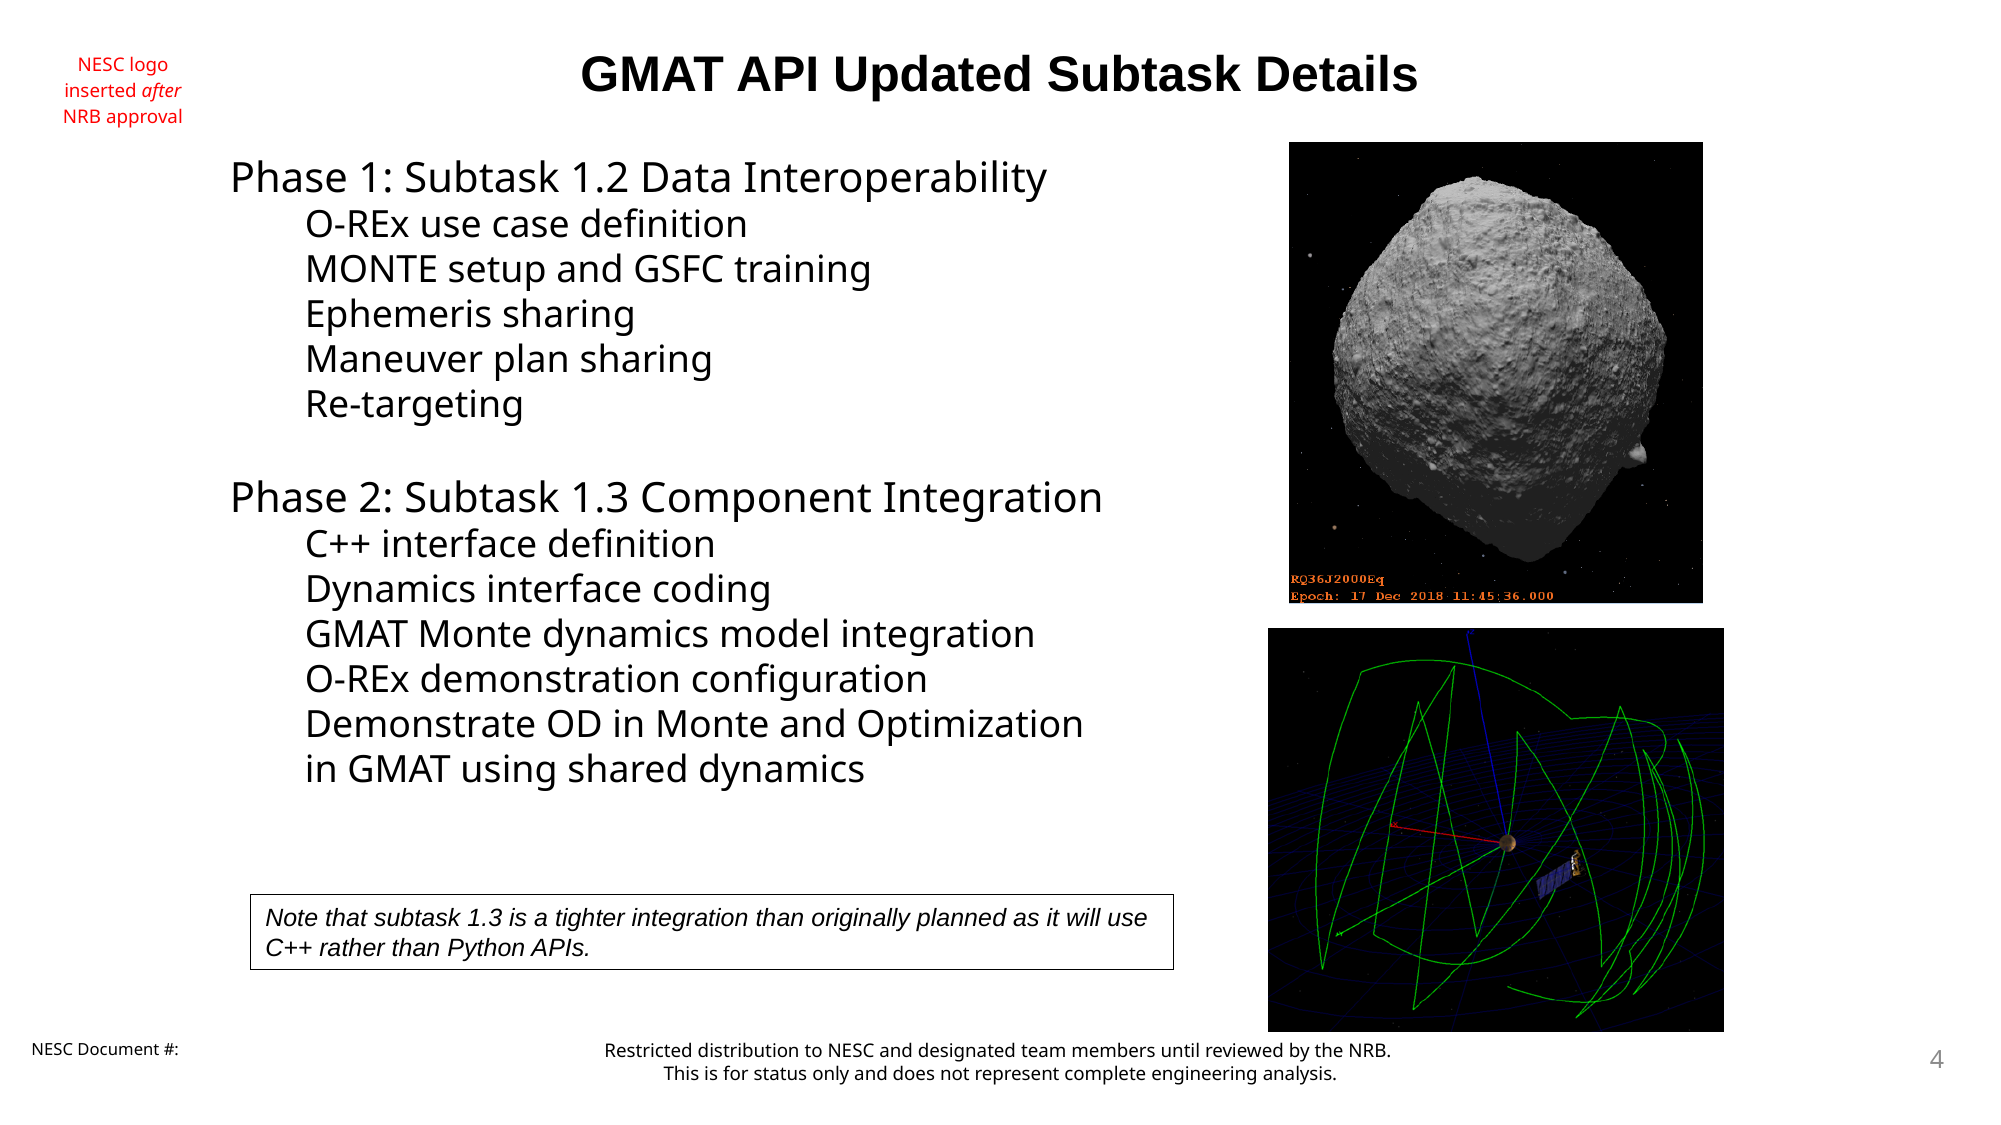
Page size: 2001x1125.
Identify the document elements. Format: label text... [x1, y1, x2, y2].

picture [1268, 628, 1724, 1032]
title GMAT API Updated Subtask Details [392, 34, 1608, 118]
picture [1289, 142, 1703, 604]
list Phase 1: Subtask 1.2 Data Interoperability O-REx use case definition MONTE setup and GSFC training Ephemeris sharing Maneuver plan sharing Re-targeting Phase 2: Subtask 1.3 Component Integration C++ interface definition Dynamics interface coding GMAT Monte dynamics model integration O-REx demonstration configuration Demonstrate OD in Monte and Optimization in GMAT using shared dynamics [215, 143, 1210, 1016]
text_box Note that subtask 1.3 is a tighter integration than originally planned as it will use C++ rather than Python APIs. [250, 894, 1174, 970]
